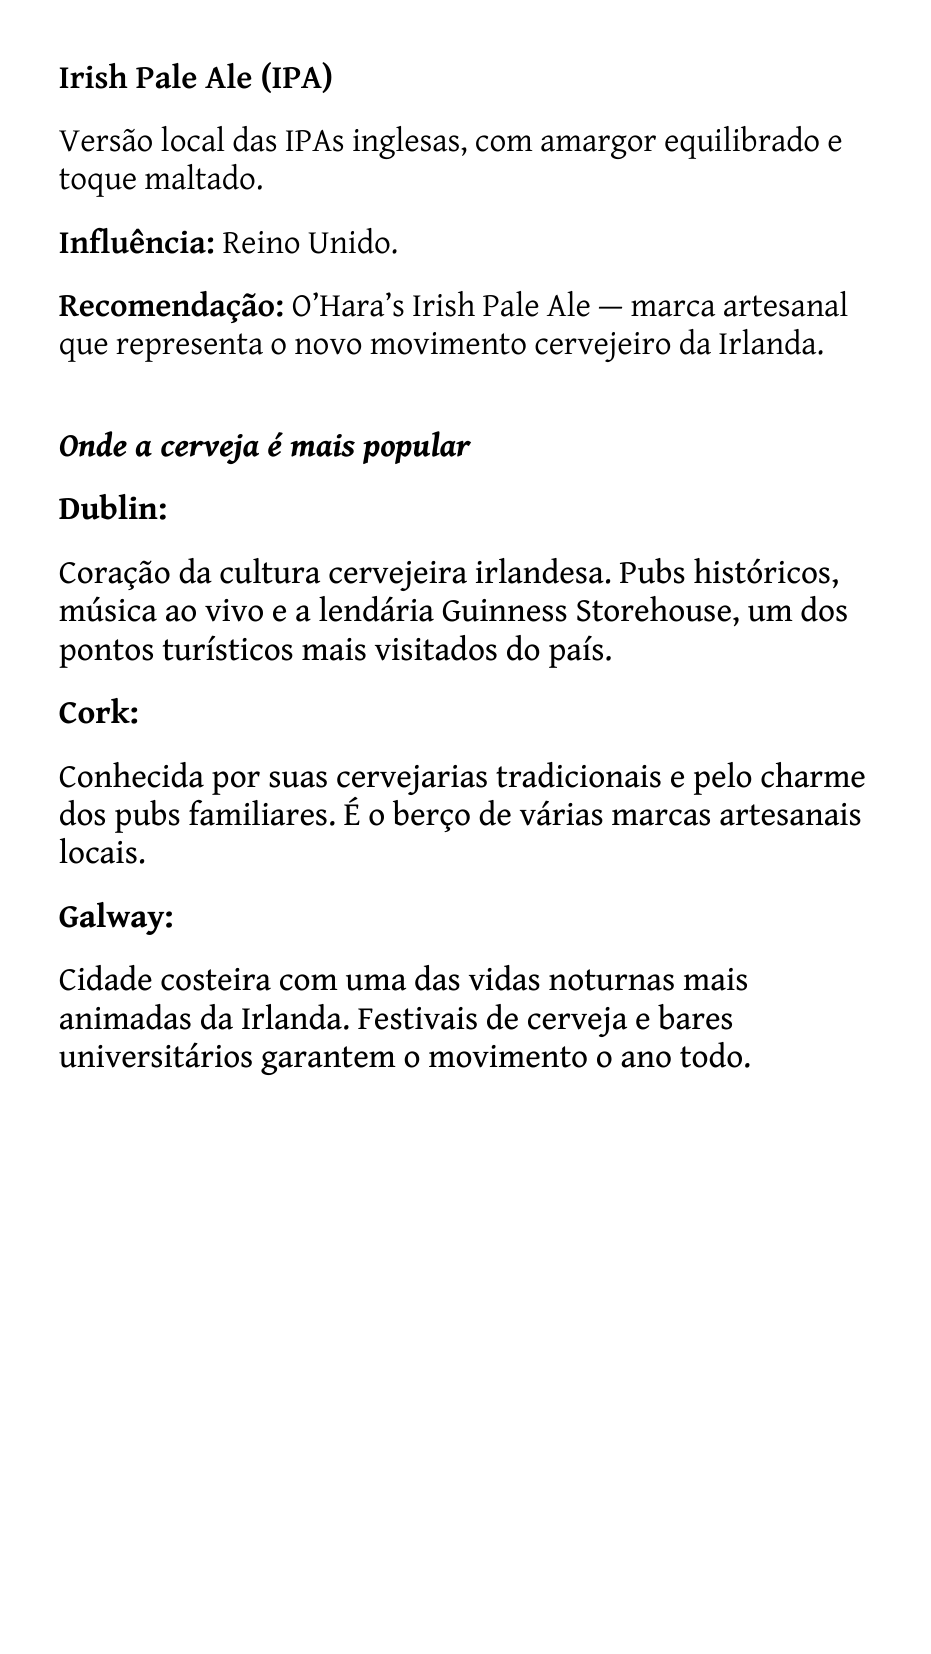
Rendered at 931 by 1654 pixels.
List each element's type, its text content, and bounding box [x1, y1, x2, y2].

list Irish Pale Ale (IPA) Versão local das IPAs inglesas, com amargor equilibrado e toque maltado. Influência: Reino Unido. Recomendação: O’Hara’s Irish Pale Ale — marca artesanal que representa o novo movimento cervejeiro da Irlanda. Onde a cerveja é mais popular Dublin: Coração da cultura cervejeira irlandesa. Pubs históricos, música ao vivo e a lendária Guinness Storehouse, um dos pontos turísticos mais visitados do país. Cork: Conhecida por suas cervejarias tradicionais e pelo charme dos pubs familiares. É o berço de várias marcas artesanais locais. Galway: Cidade costeira com uma das vidas noturnas mais animadas da Irlanda. Festivais de cerveja e bares universitários garantem o movimento o ano todo. [59, 59, 872, 1595]
